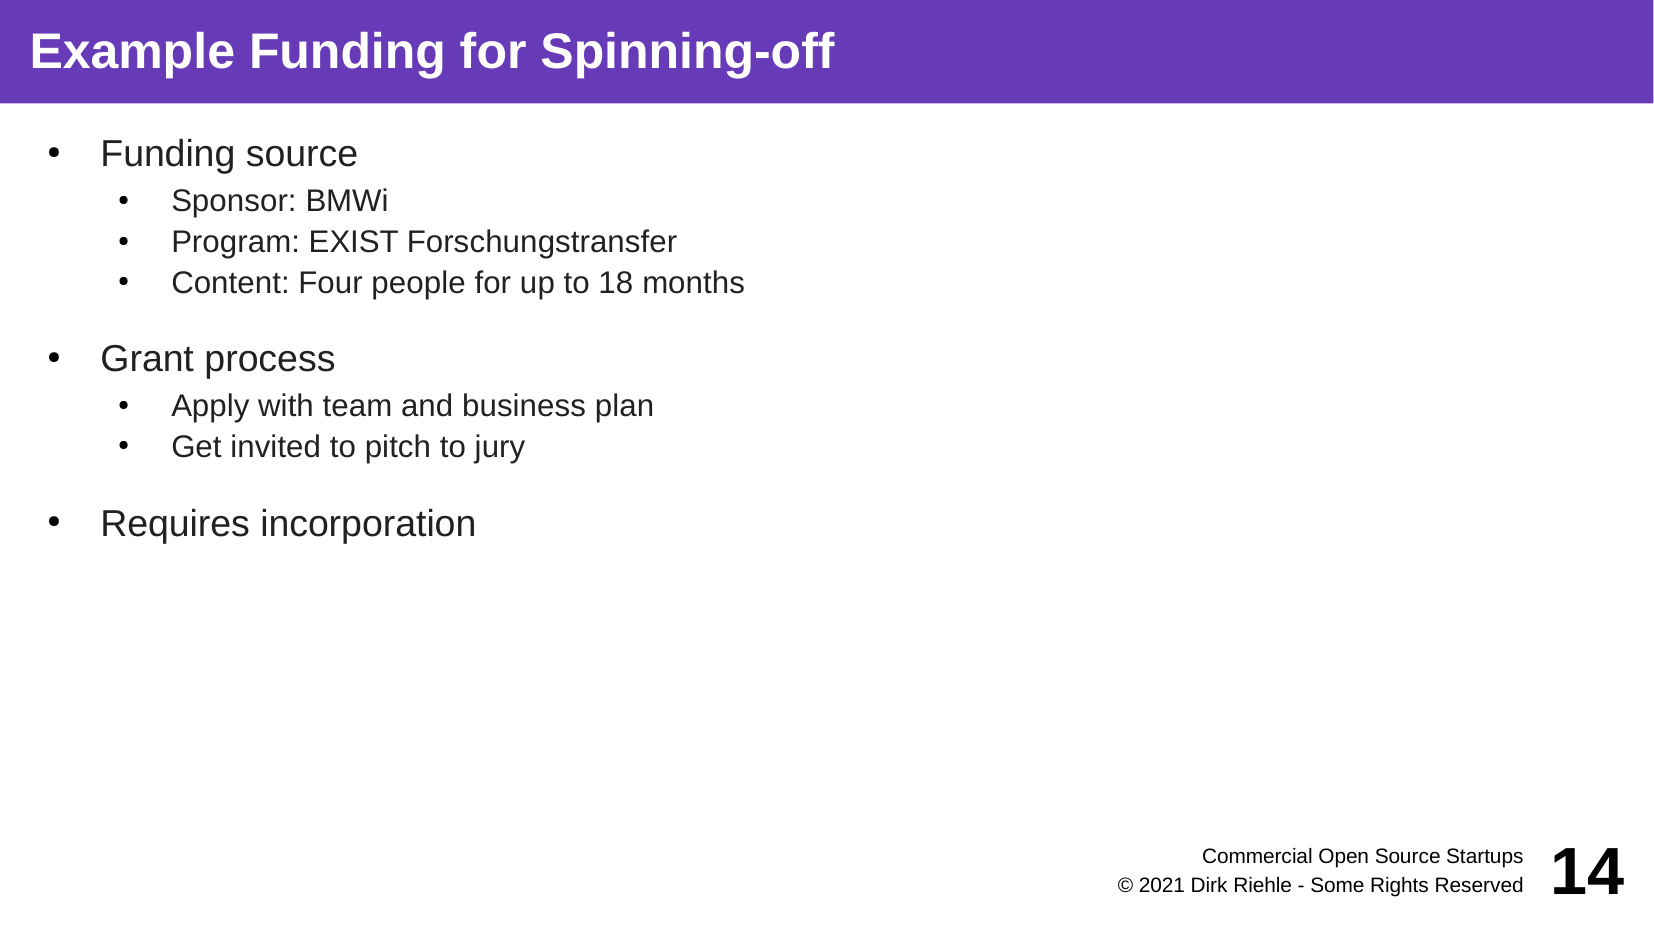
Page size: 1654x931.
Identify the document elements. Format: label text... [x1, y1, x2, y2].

title Example Funding for Spinning-off [0, 0, 1654, 104]
list Funding source Sponsor: BMWi Program: EXIST Forschungstransfer Content: Four people for up to 18 months Grant process Apply with team and business plan Get invited to pitch to jury Requires incorporation [29, 132, 1625, 813]
